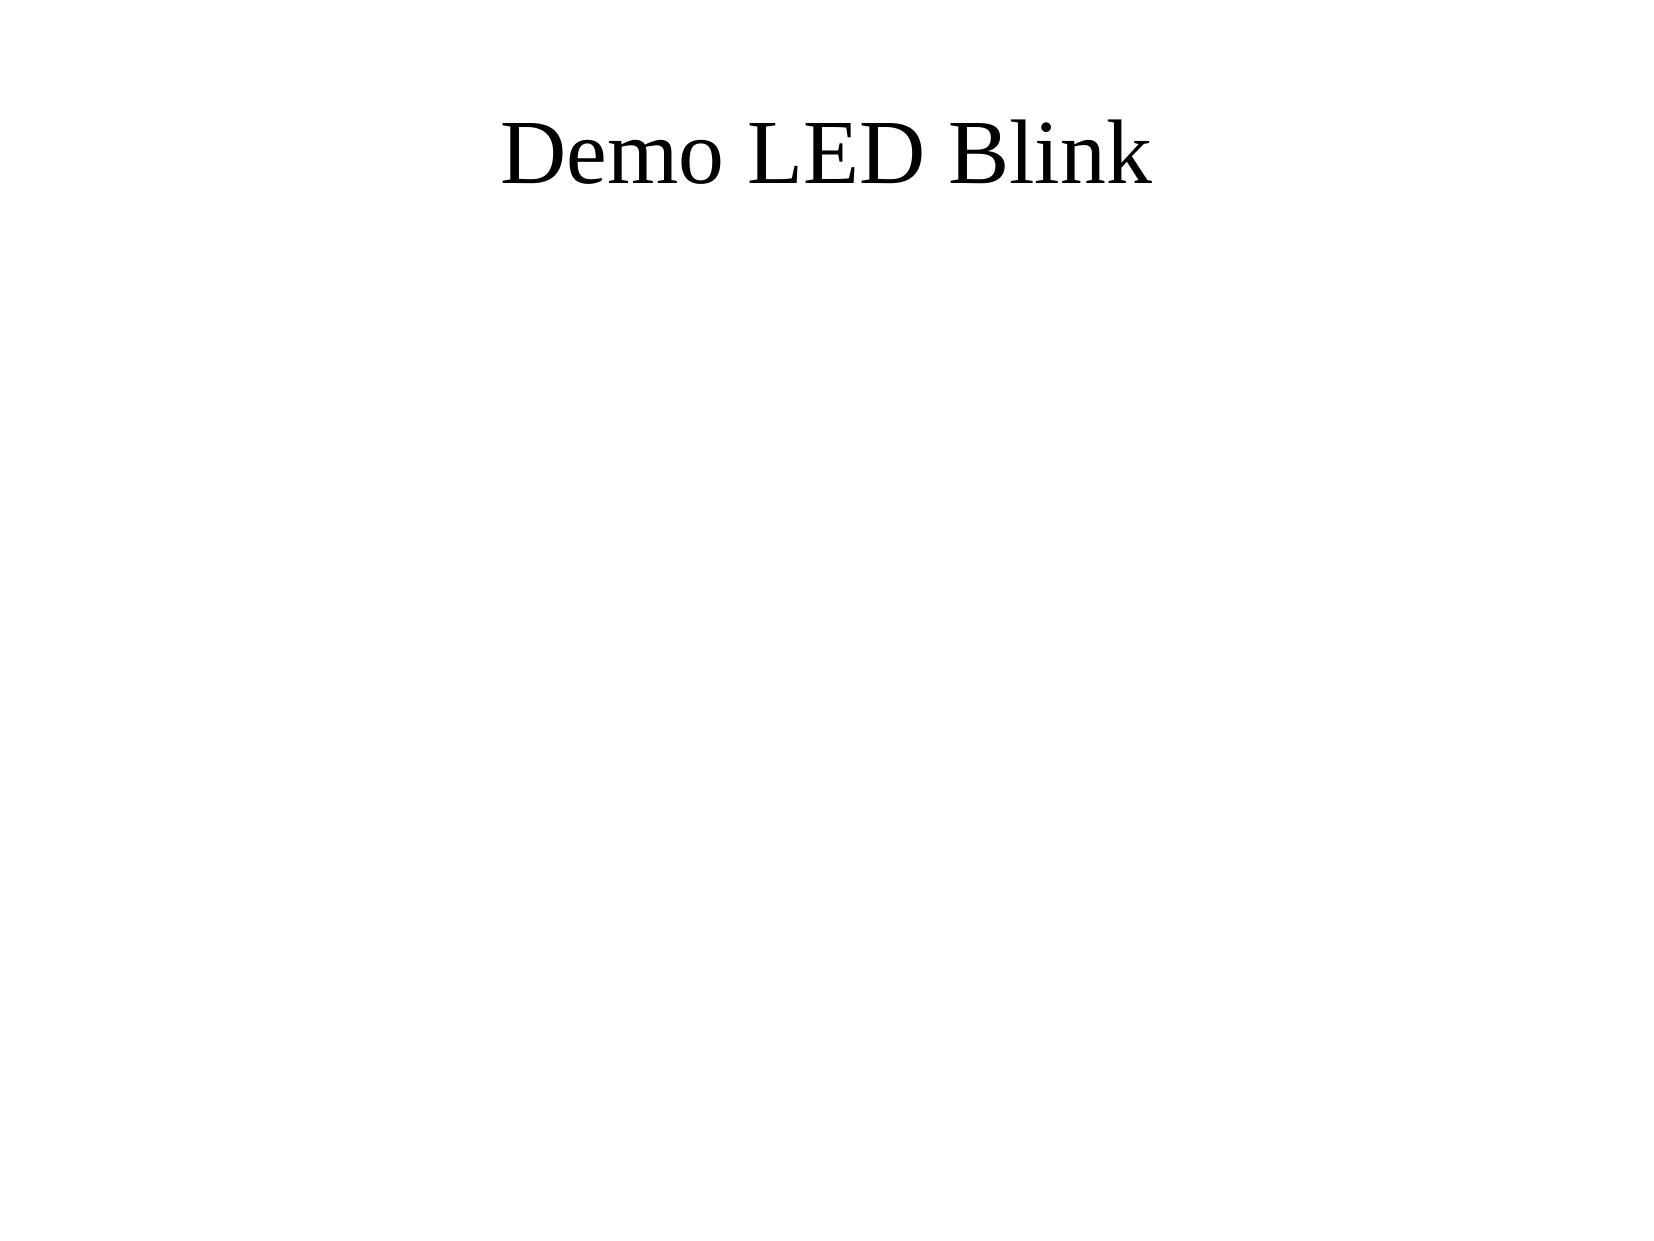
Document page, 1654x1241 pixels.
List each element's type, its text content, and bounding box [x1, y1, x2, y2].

title Demo LED Blink [82, 49, 1571, 257]
